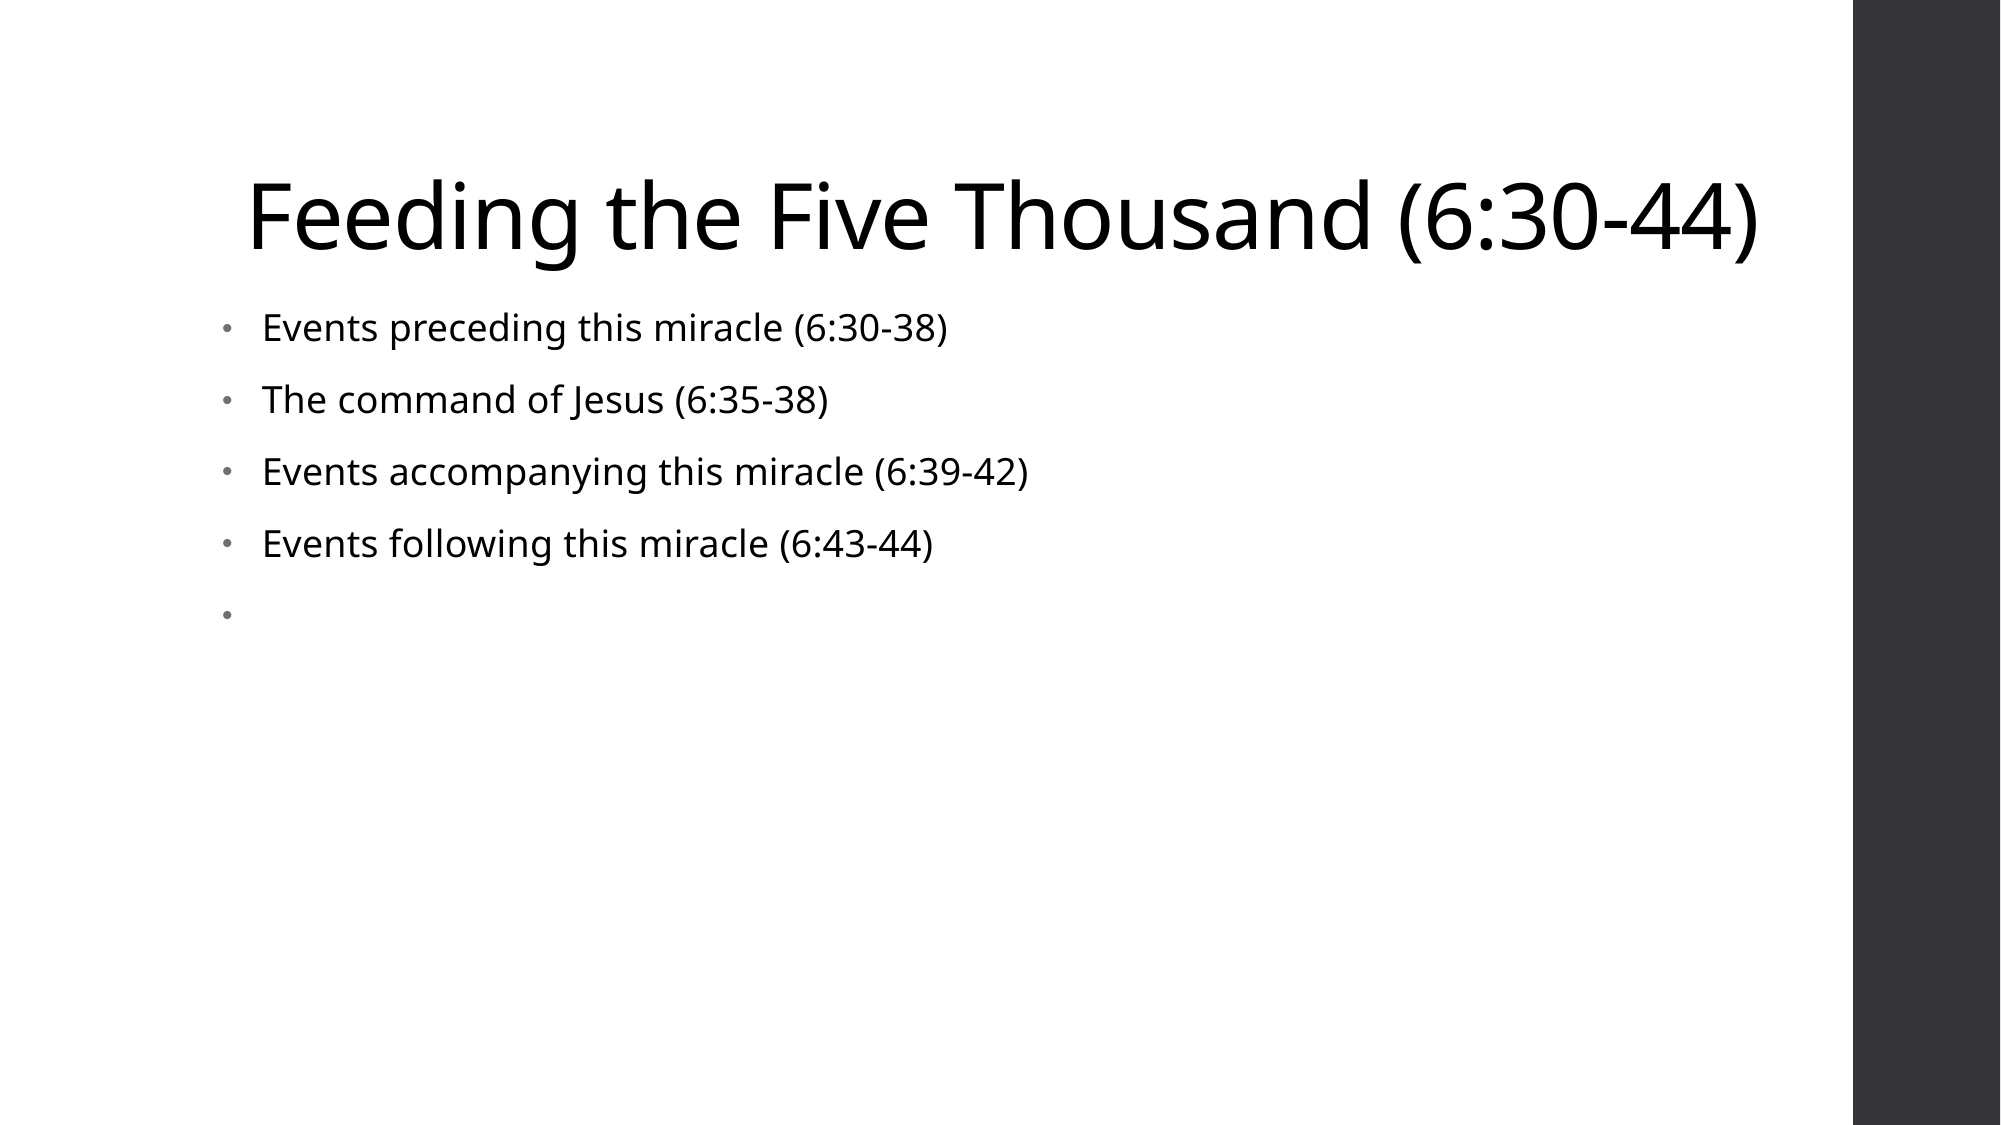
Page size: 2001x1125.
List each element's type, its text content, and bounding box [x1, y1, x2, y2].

title Feeding the Five Thousand (6:30-44) [206, 60, 1797, 278]
list Events preceding this miracle (6:30-38) The command of Jesus (6:35-38) Events accompanying this miracle (6:39-42) Events following this miracle (6:43-44) [206, 299, 1617, 1014]
